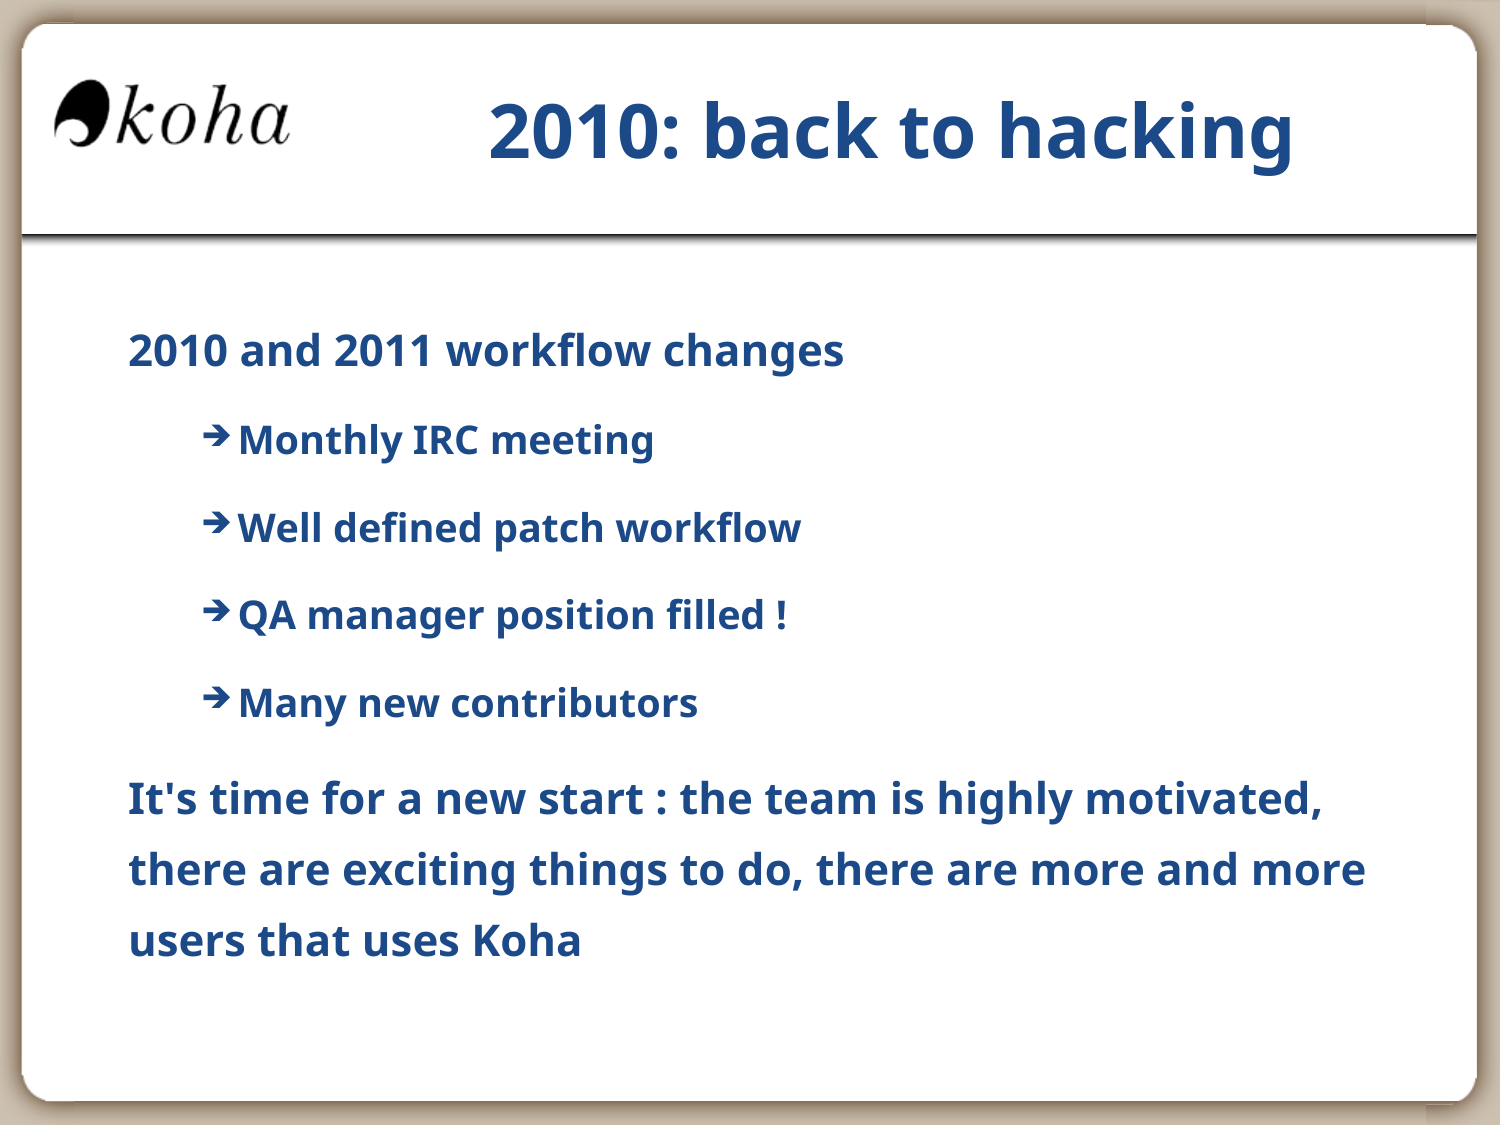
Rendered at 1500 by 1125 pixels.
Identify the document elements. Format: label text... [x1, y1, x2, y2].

picture [0, 0, 1500, 1125]
list 2010 and 2011 workflow changes Monthly IRC meeting Well defined patch workflow QA manager position filled ! Many new contributors It's time for a new start : the team is highly motivated, there are exciting things to do, there are more and more users that uses Koha [123, 307, 1388, 1051]
title 2010: back to hacking [315, 0, 1463, 260]
